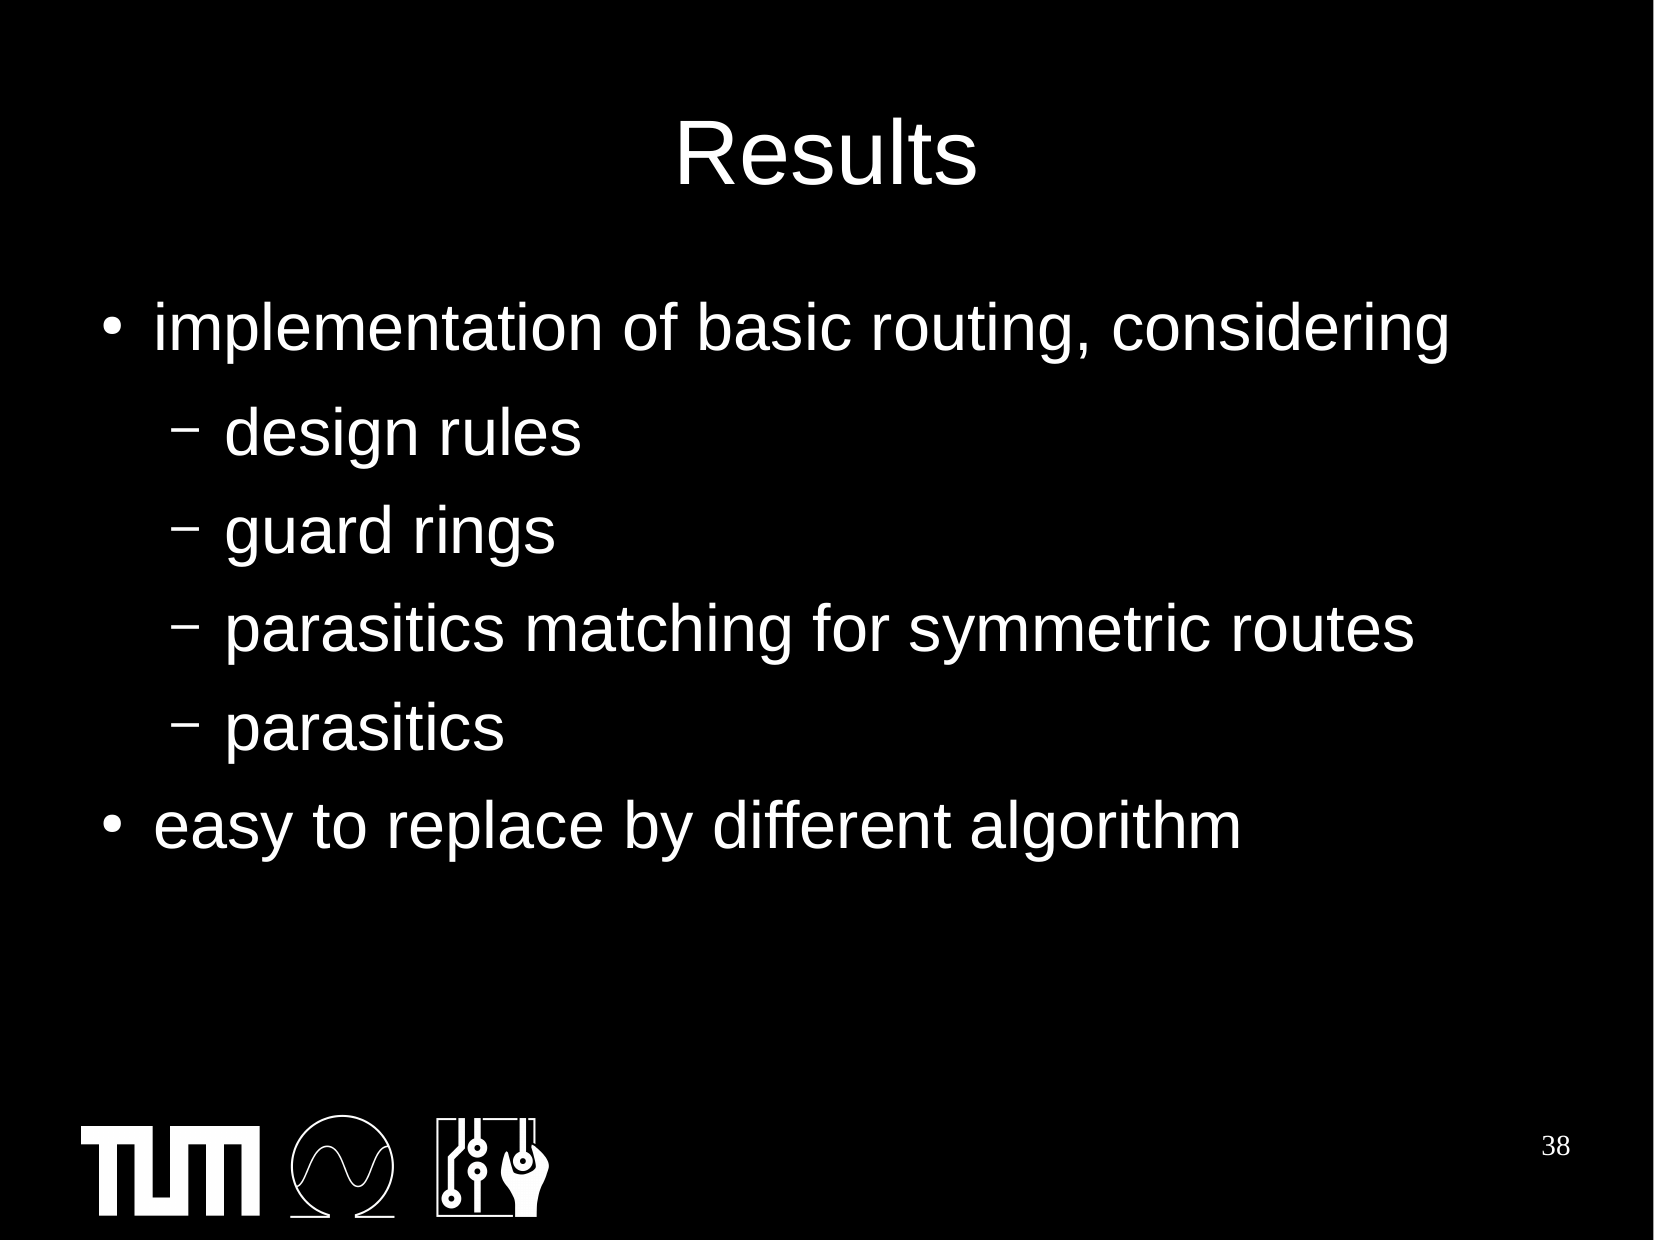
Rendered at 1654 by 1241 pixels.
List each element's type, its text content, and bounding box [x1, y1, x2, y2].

title Results [82, 49, 1571, 257]
picture [63, 1108, 272, 1227]
list implementation of basic routing, considering design rules guard rings parasitics matching for symmetric routes parasitics easy to replace by different algorithm [82, 290, 1571, 1109]
picture [425, 1109, 554, 1227]
picture [283, 1109, 402, 1227]
